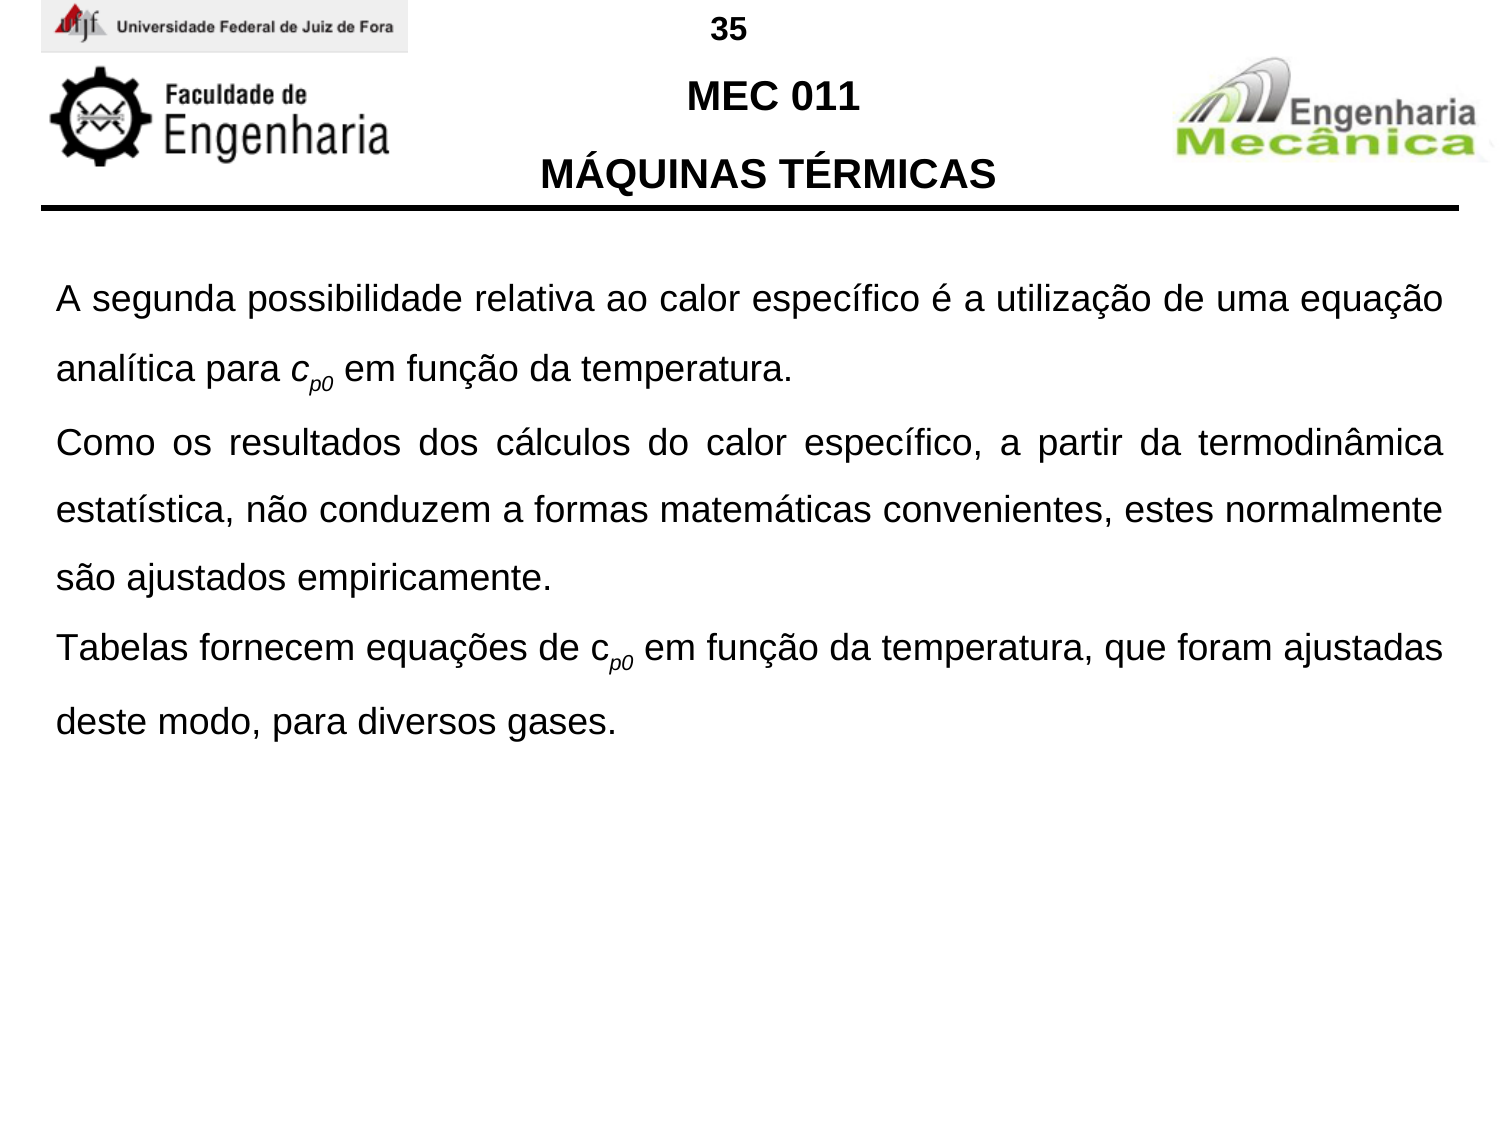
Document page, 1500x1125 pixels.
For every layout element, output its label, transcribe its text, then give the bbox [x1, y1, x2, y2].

picture [1151, 54, 1500, 167]
picture [41, 0, 408, 174]
text_box A segunda possibilidade relativa ao calor específico é a utilização de uma equação analítica para cp0 em função da temperatura. Como os resultados dos cálculos do calor específico, a partir da termodinâmica estatística, não conduzem a formas matemáticas convenientes, estes normalmente são ajustados empiricamente. Tabelas fornecem equações de cp0 em função da temperatura, que foram ajustadas deste modo, para diversos gases. [41, 243, 1459, 818]
